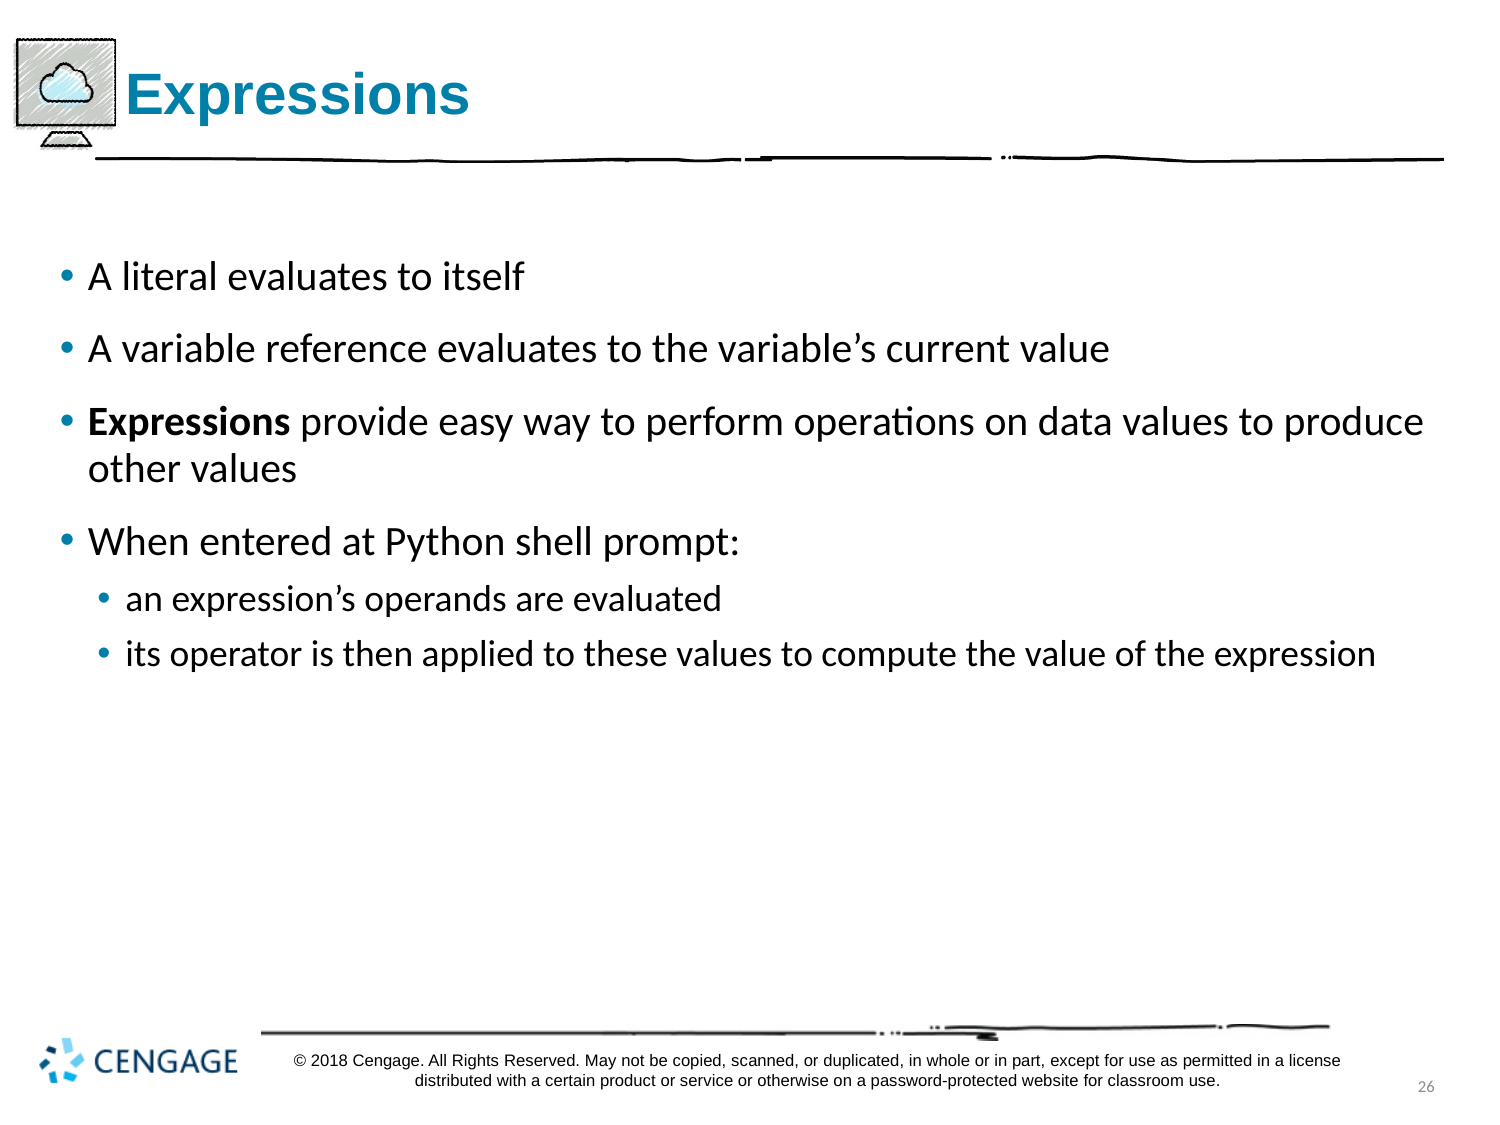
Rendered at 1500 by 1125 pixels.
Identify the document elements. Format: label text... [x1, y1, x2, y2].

footer © 2018 Cengage. All Rights Reserved. May not be copied, scanned, or duplicated, in whole or in part, except for use as permitted in a license distributed with a certain product or service or otherwise on a password-protected website for classroom use. [262, 1050, 1375, 1091]
picture [261, 1024, 1331, 1041]
picture [13, 36, 117, 151]
title Expressions [125, 55, 1442, 127]
list A literal evaluates to itself A variable reference evaluates to the variable’s current value Expressions provide easy way to perform operations on data values to produce other values When entered at Python shell prompt: an expression’s operands are evaluated its operator is then applied to these values to compute the value of the expression [59, 252, 1441, 680]
picture [19, 1024, 250, 1096]
picture [154, 155, 1444, 163]
